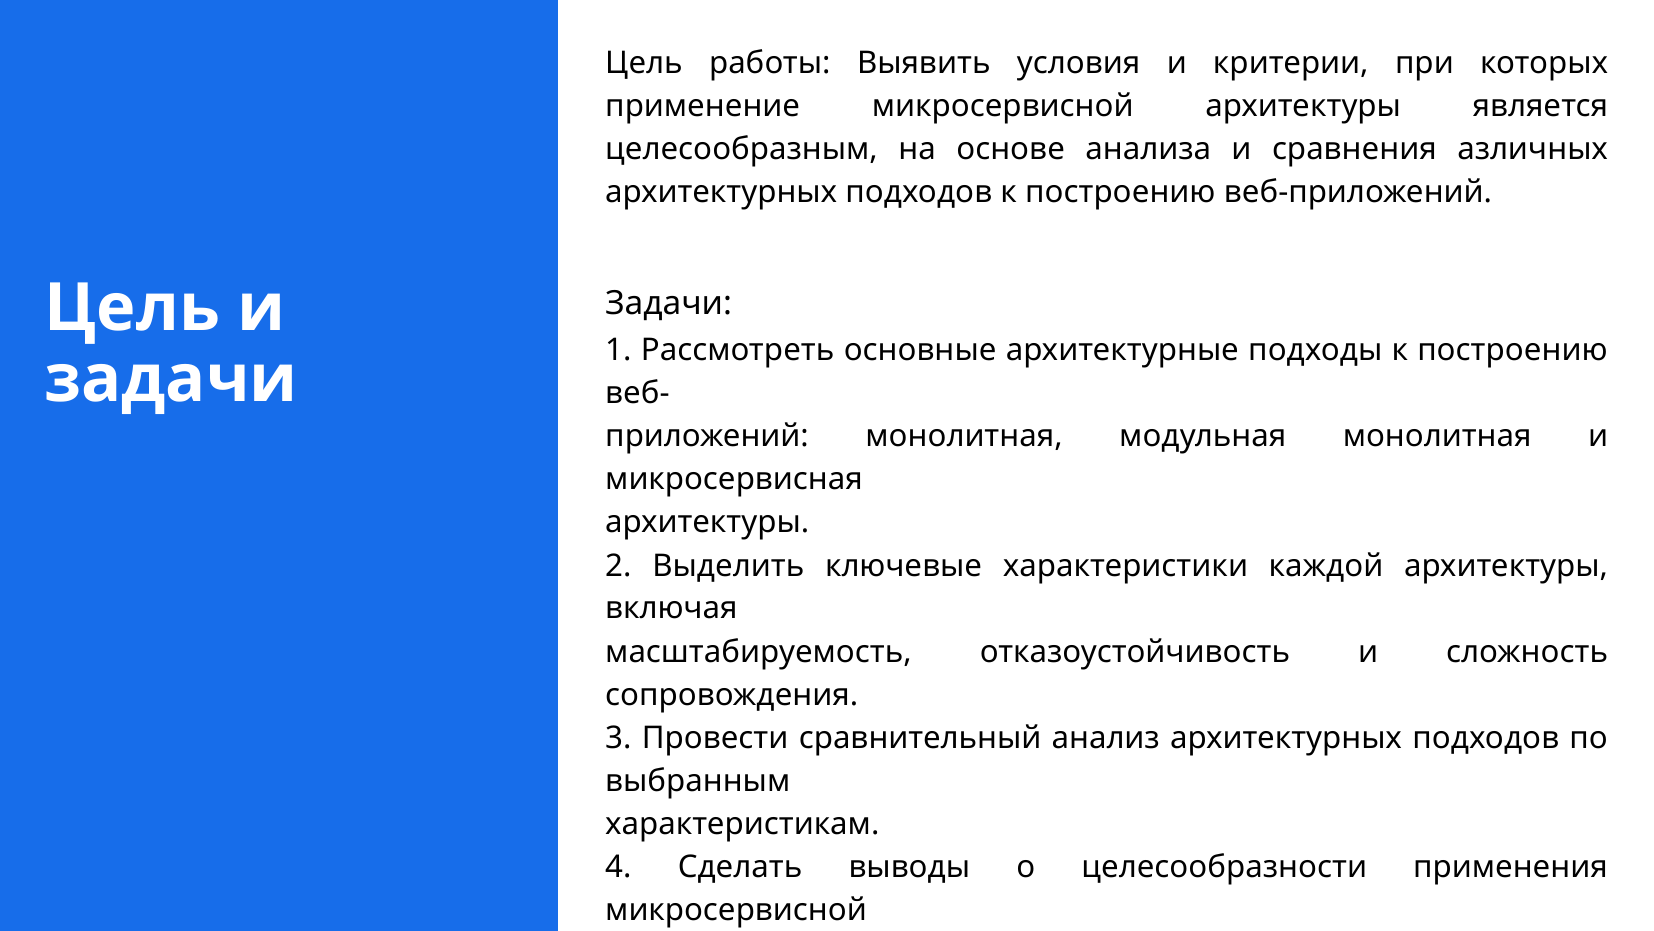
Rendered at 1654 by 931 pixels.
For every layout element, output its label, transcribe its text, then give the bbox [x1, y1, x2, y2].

text_box [0, 0, 558, 931]
title Цель и задачи [29, 237, 559, 532]
text_box Цель работы: Выявить условия и критерии, при которых применение микросервисной архитектуры является целесообразным, на основе анализа и сравнения азличных архитектурных подходов к построению веб-приложений. Задачи: 1. Рассмотреть основные архитектурные подходы к построению веб- приложений: монолитная, модульная монолитная и микросервисная архитектуры. 2. Выделить ключевые характеристики каждой архитектуры, включая масштабируемость, отказоустойчивость и сложность сопровождения. 3. Провести сравнительный анализ архитектурных подходов по выбранным характеристикам. 4. Сделать выводы о целесообразности применения микросервисной архитектуры в зависимости от условий эксплуатации, требований к системе и особенностей её предметной области. [590, 29, 1624, 931]
